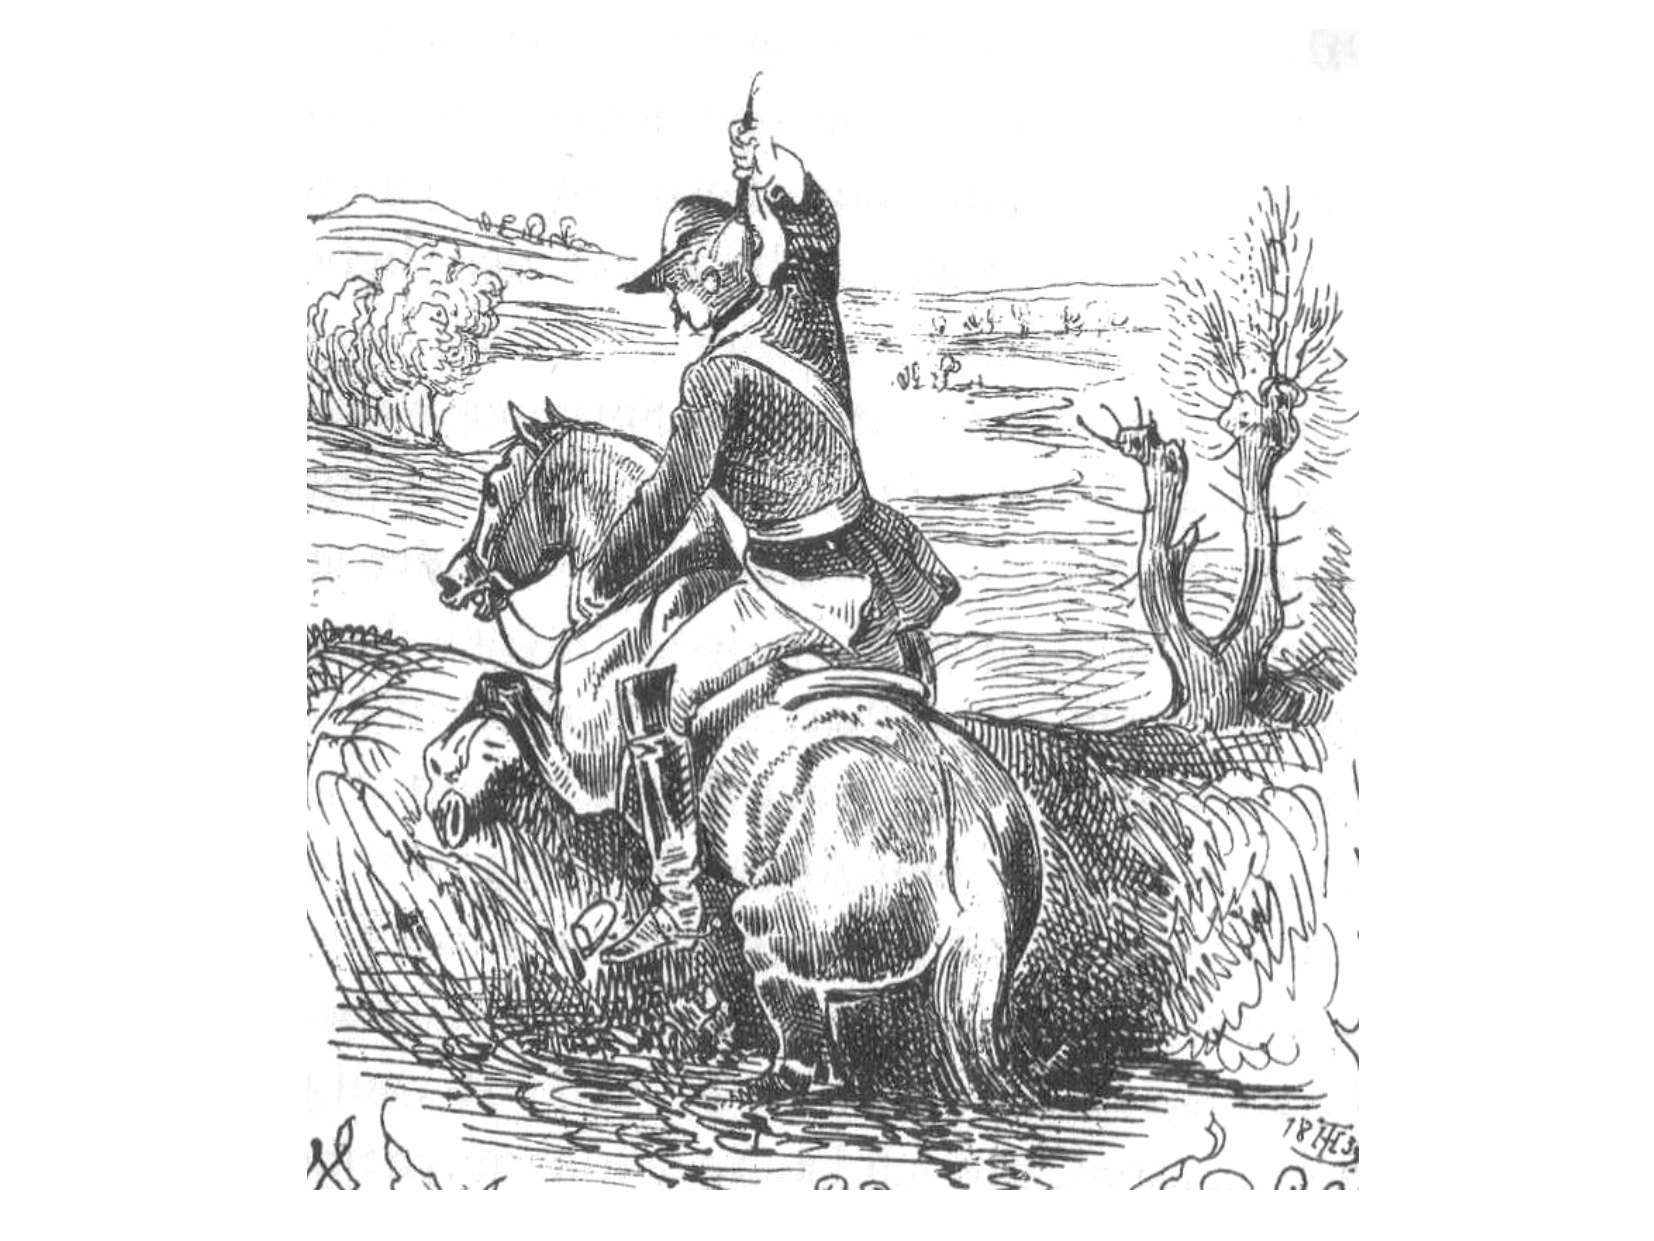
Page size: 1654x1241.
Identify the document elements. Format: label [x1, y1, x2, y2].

picture [307, 29, 1359, 1190]
